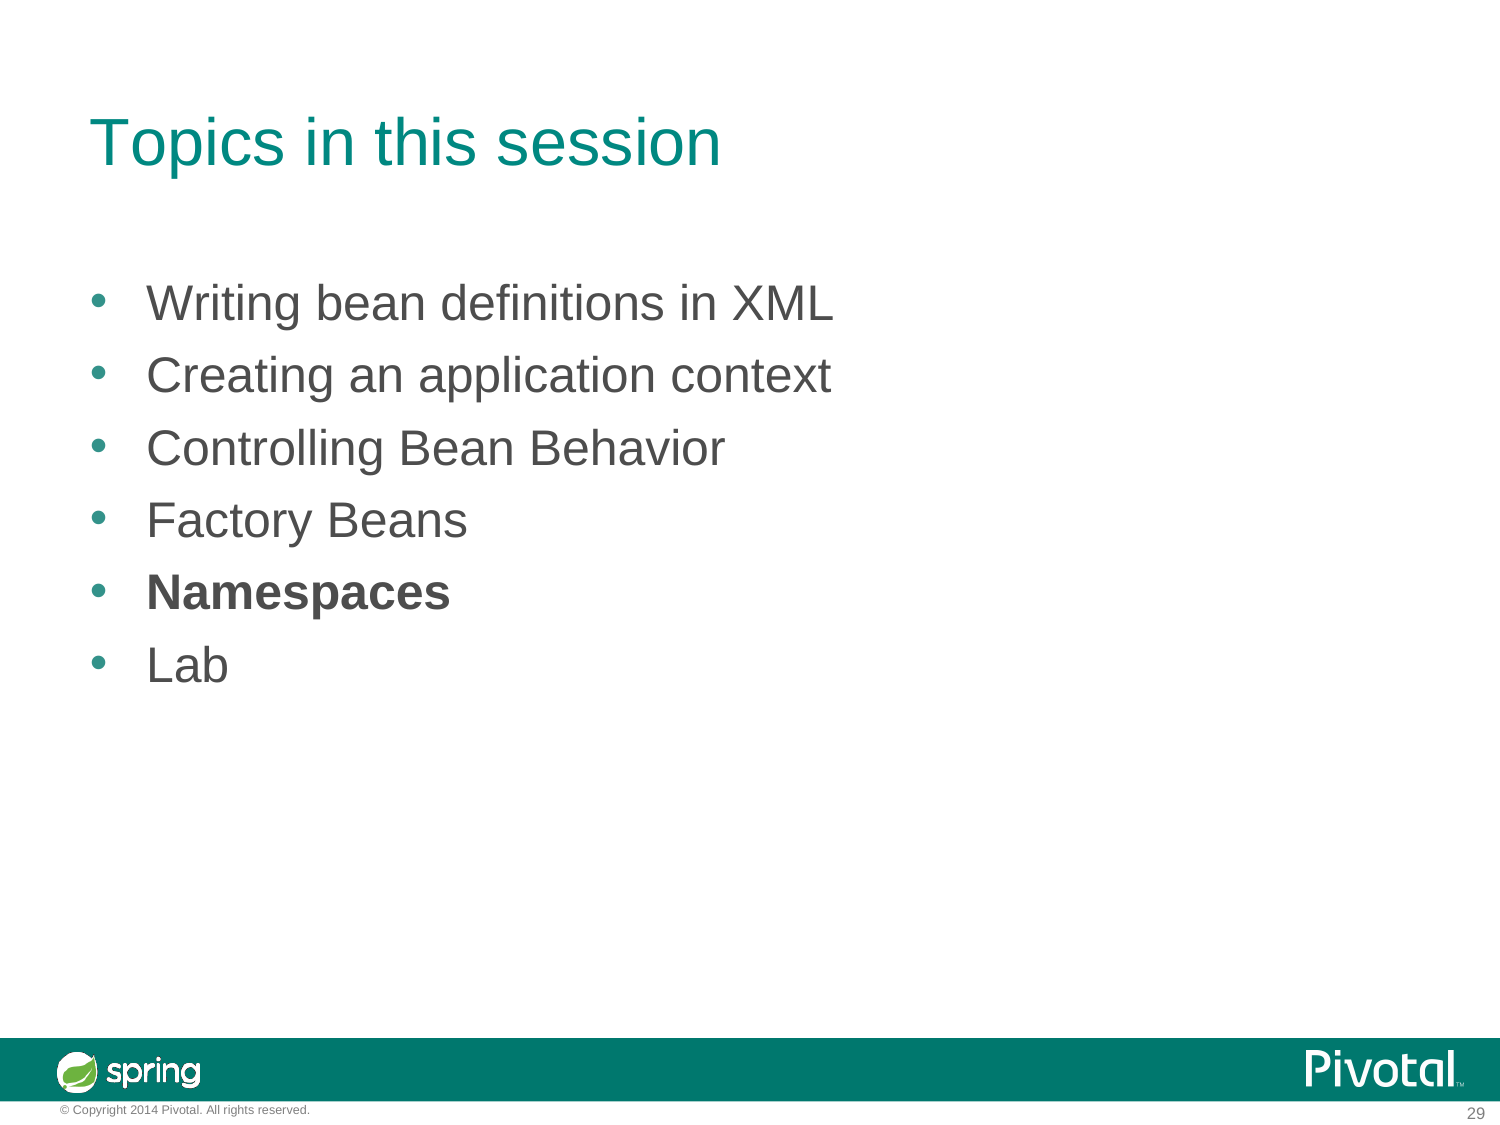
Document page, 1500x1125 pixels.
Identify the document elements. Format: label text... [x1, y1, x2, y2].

title Topics in this session [75, 45, 1426, 233]
picture [32, 1041, 210, 1103]
picture [1306, 1050, 1464, 1087]
list Writing bean definitions in XML Creating an application context Controlling Bean Behavior Factory Beans Namespaces Lab [75, 262, 1426, 701]
